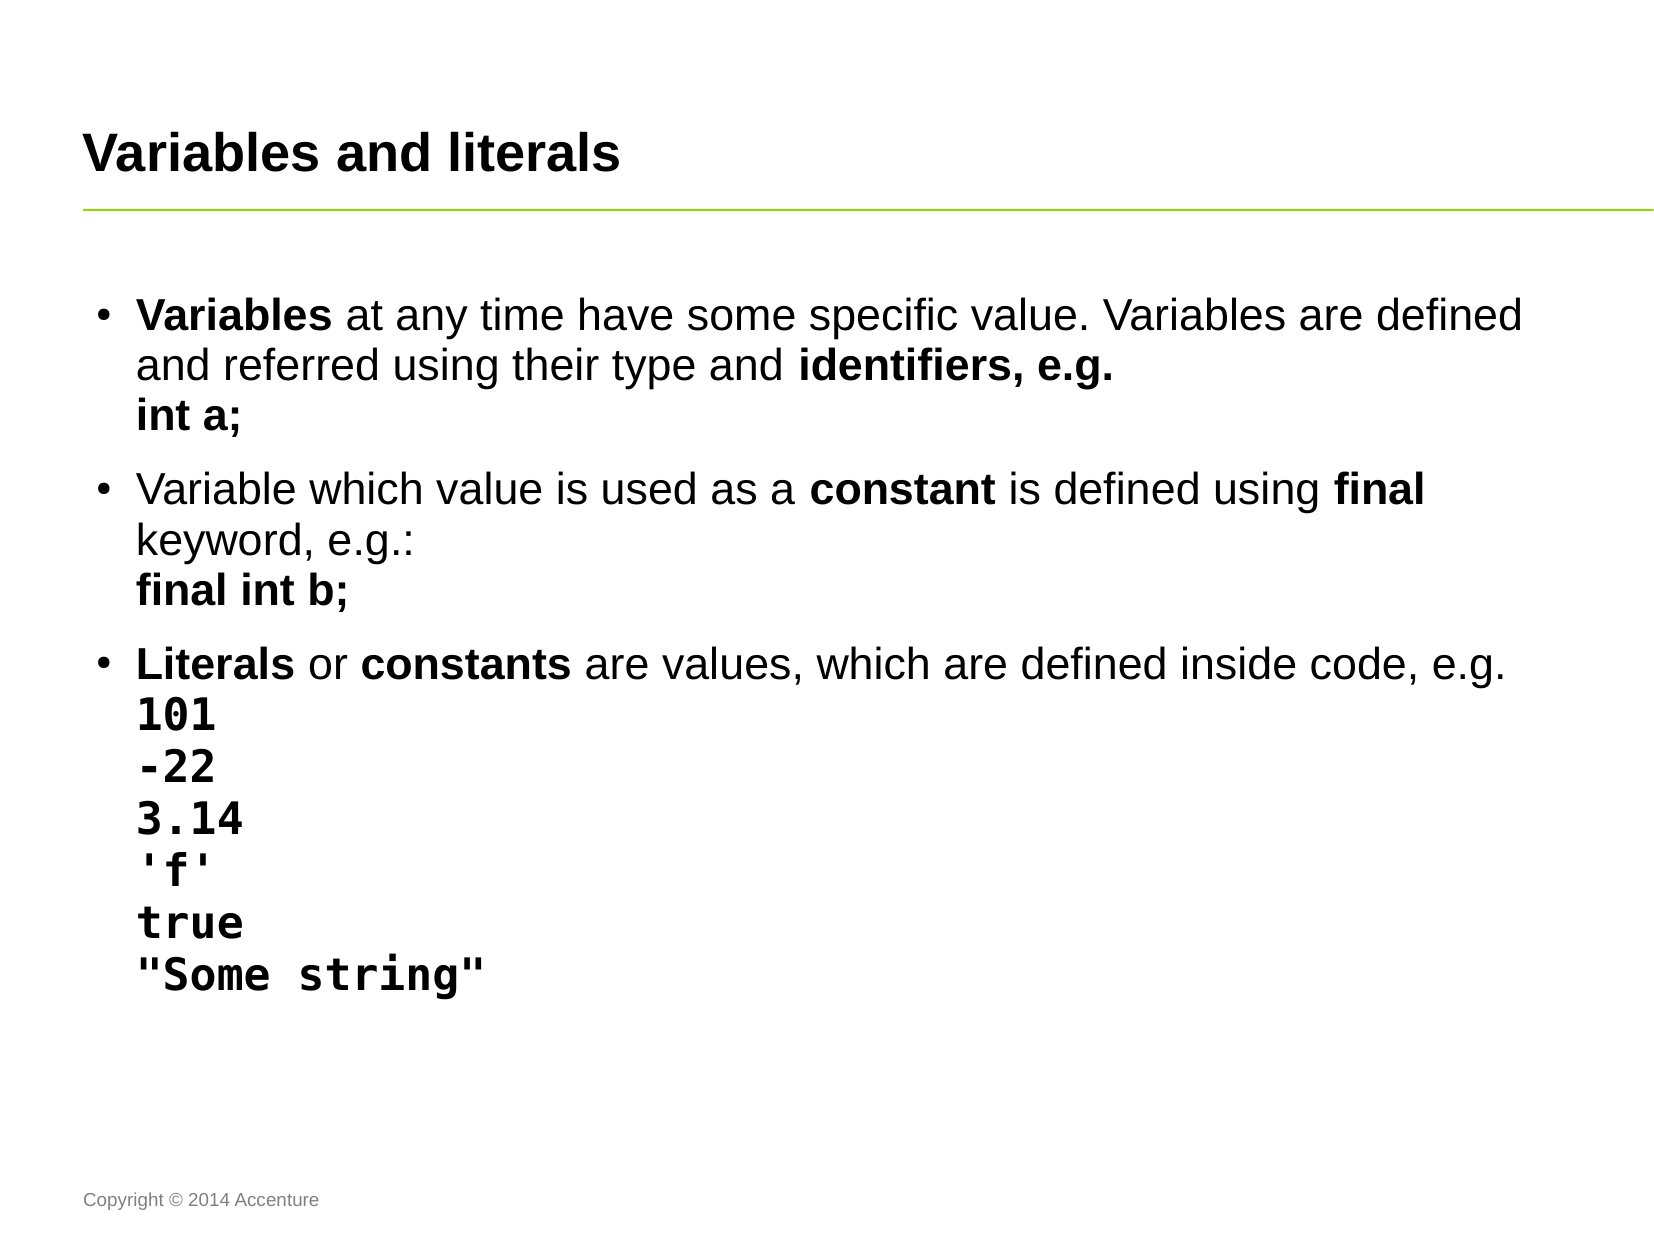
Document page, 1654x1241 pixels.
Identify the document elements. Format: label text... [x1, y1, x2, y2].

title Variables and literals [82, 49, 1571, 257]
list Variables at any time have some specific value. Variables are defined and referred using their type and identifiers, e.g. int a; Variable which value is used as a constant is defined using final keyword, e.g.: final int b; Literals or constants are values, which are defined inside code, e.g. 101 -22 3.14 'f' true "Some string" [82, 290, 1538, 1010]
